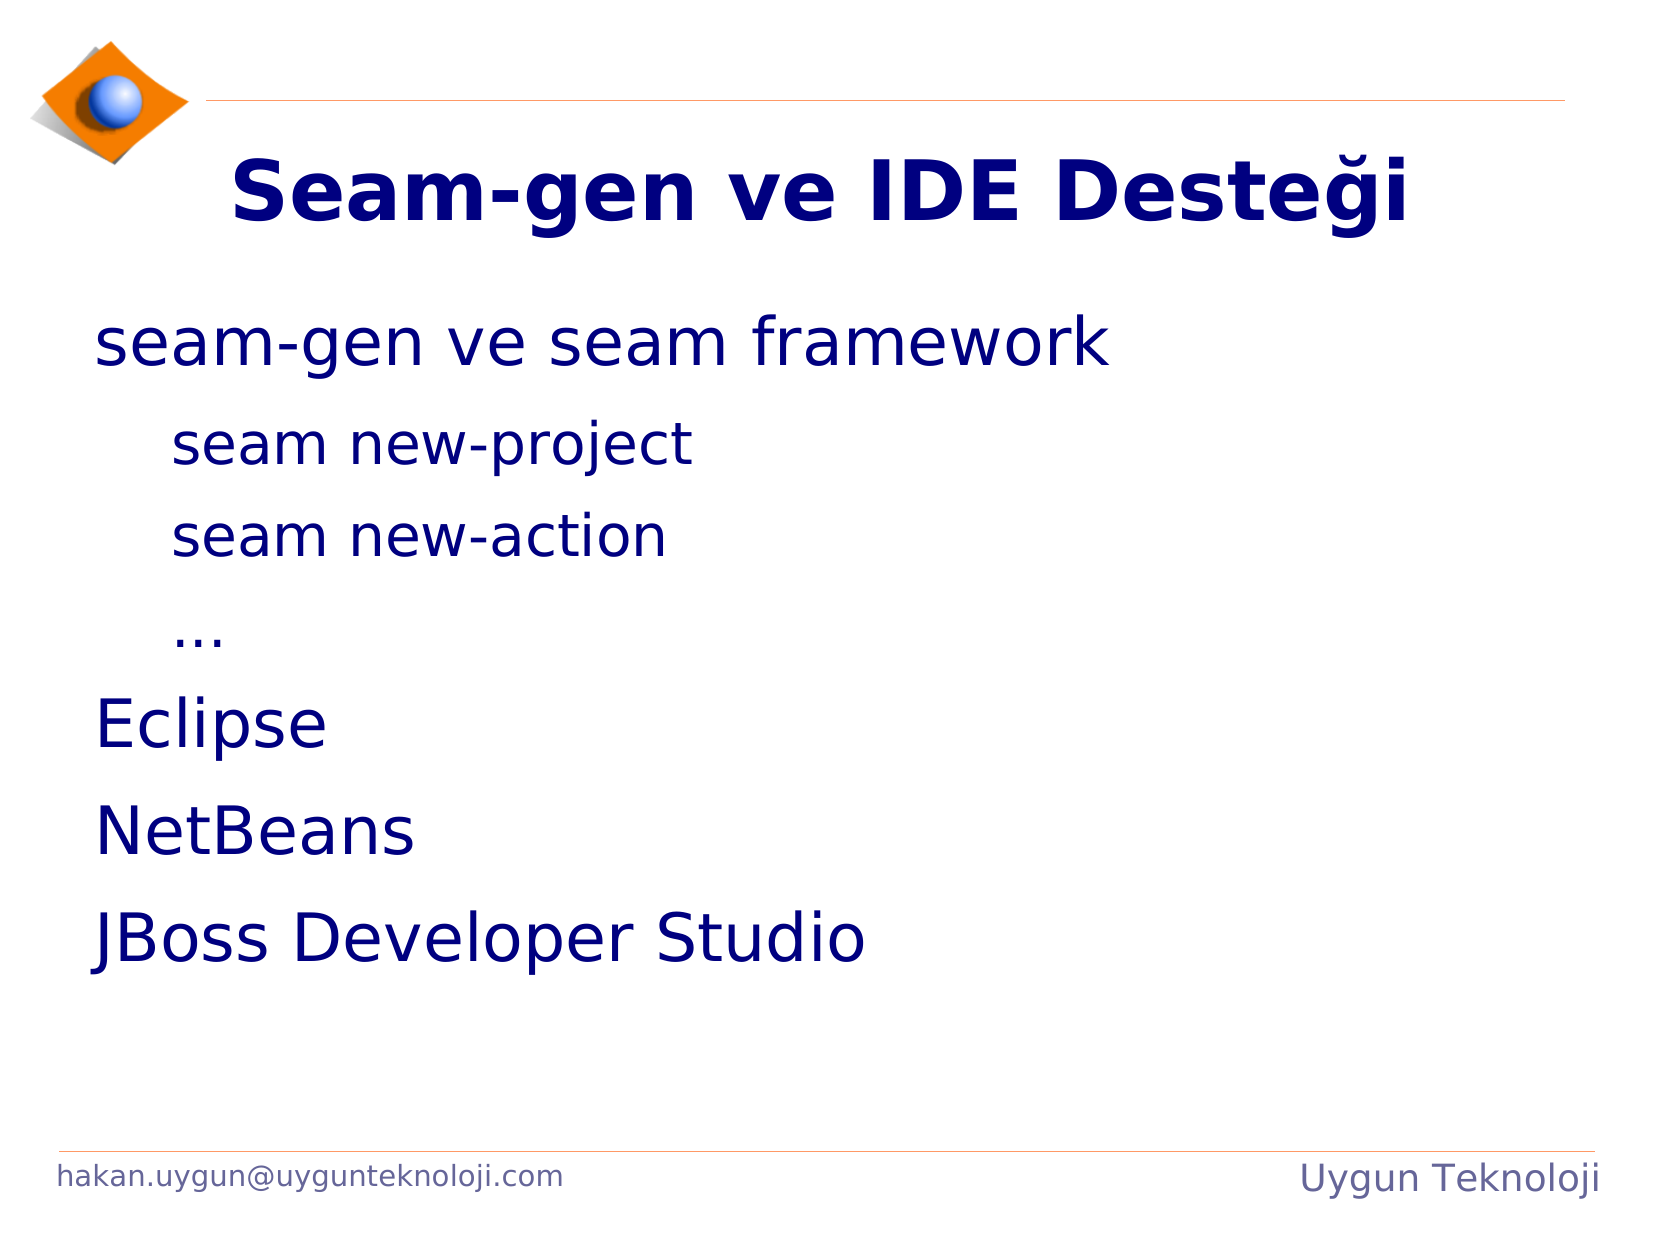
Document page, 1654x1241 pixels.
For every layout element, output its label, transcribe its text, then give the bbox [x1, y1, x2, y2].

list seam-gen ve seam framework seam new-project seam new-action ... Eclipse NetBeans JBoss Developer Studio [76, 303, 1565, 1108]
title Seam-gen ve IDE Desteği [76, 95, 1565, 288]
picture [29, 29, 191, 178]
